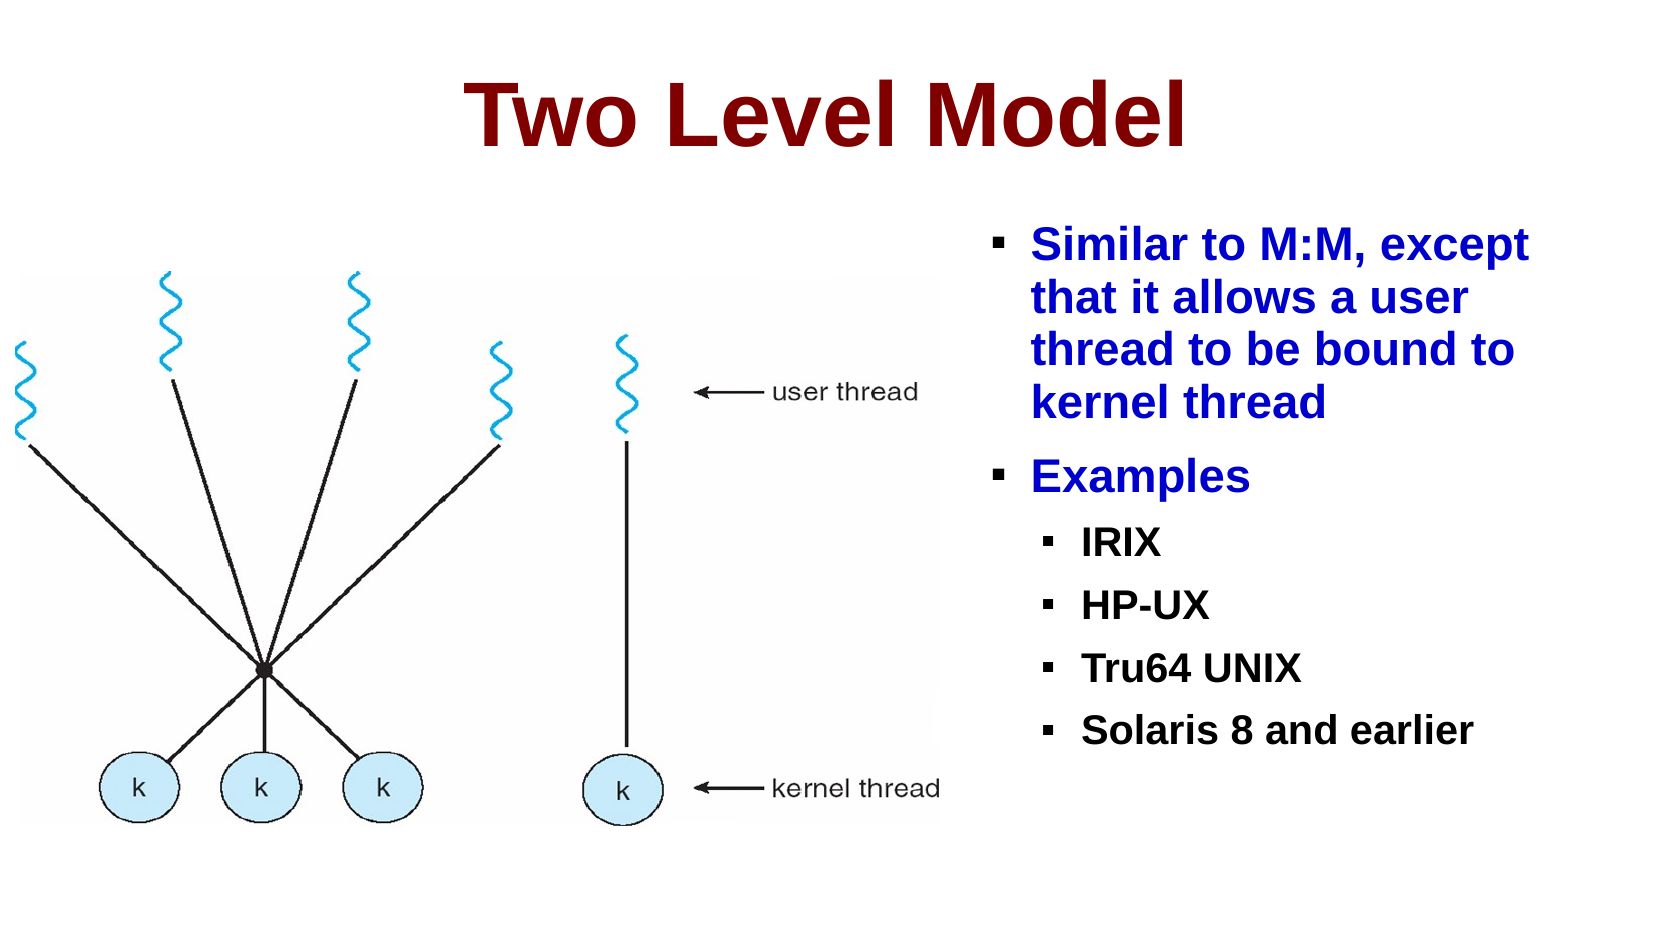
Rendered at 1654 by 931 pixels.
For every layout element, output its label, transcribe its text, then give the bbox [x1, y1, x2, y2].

picture [15, 395, 33, 424]
picture [15, 356, 33, 386]
list Similar to M:M, except that it allows a user thread to be bound to kernel thread Examples IRIX HP-UX Tru64 UNIX Solaris 8 and earlier [980, 217, 1571, 757]
title Two Level Model [82, 37, 1571, 193]
picture [15, 271, 945, 828]
